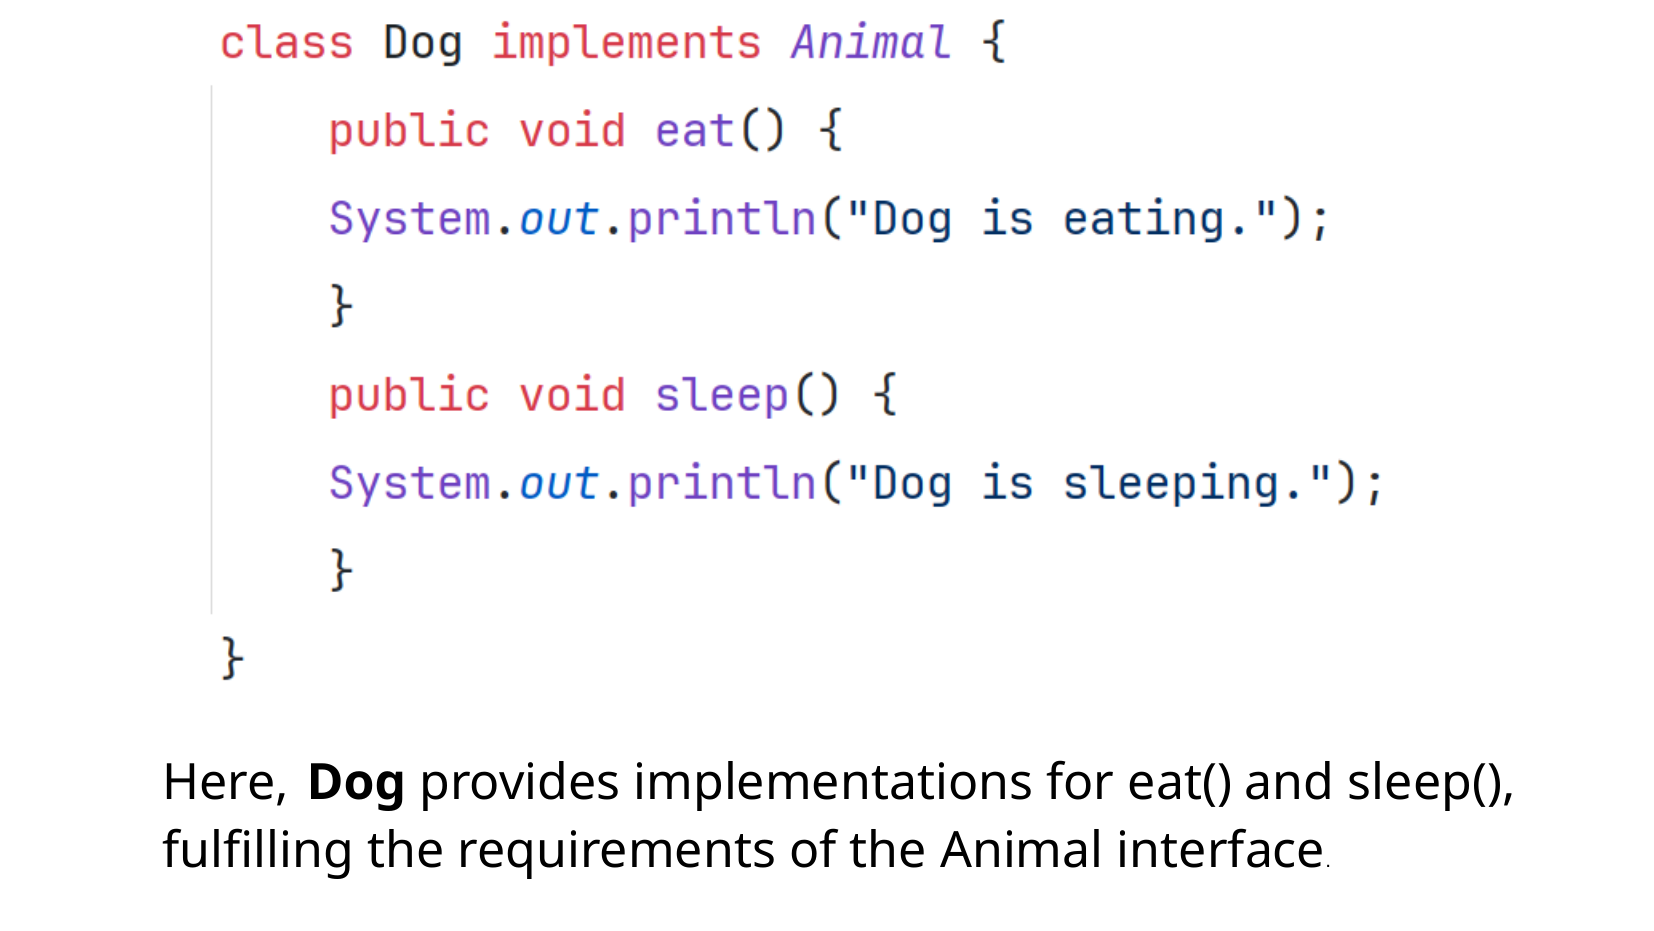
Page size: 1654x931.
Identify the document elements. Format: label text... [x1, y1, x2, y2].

picture [147, 0, 1470, 693]
text_box Here, Dog provides implementations for eat() and sleep(), fulfilling the requirements of the Animal interface. [147, 738, 1595, 916]
